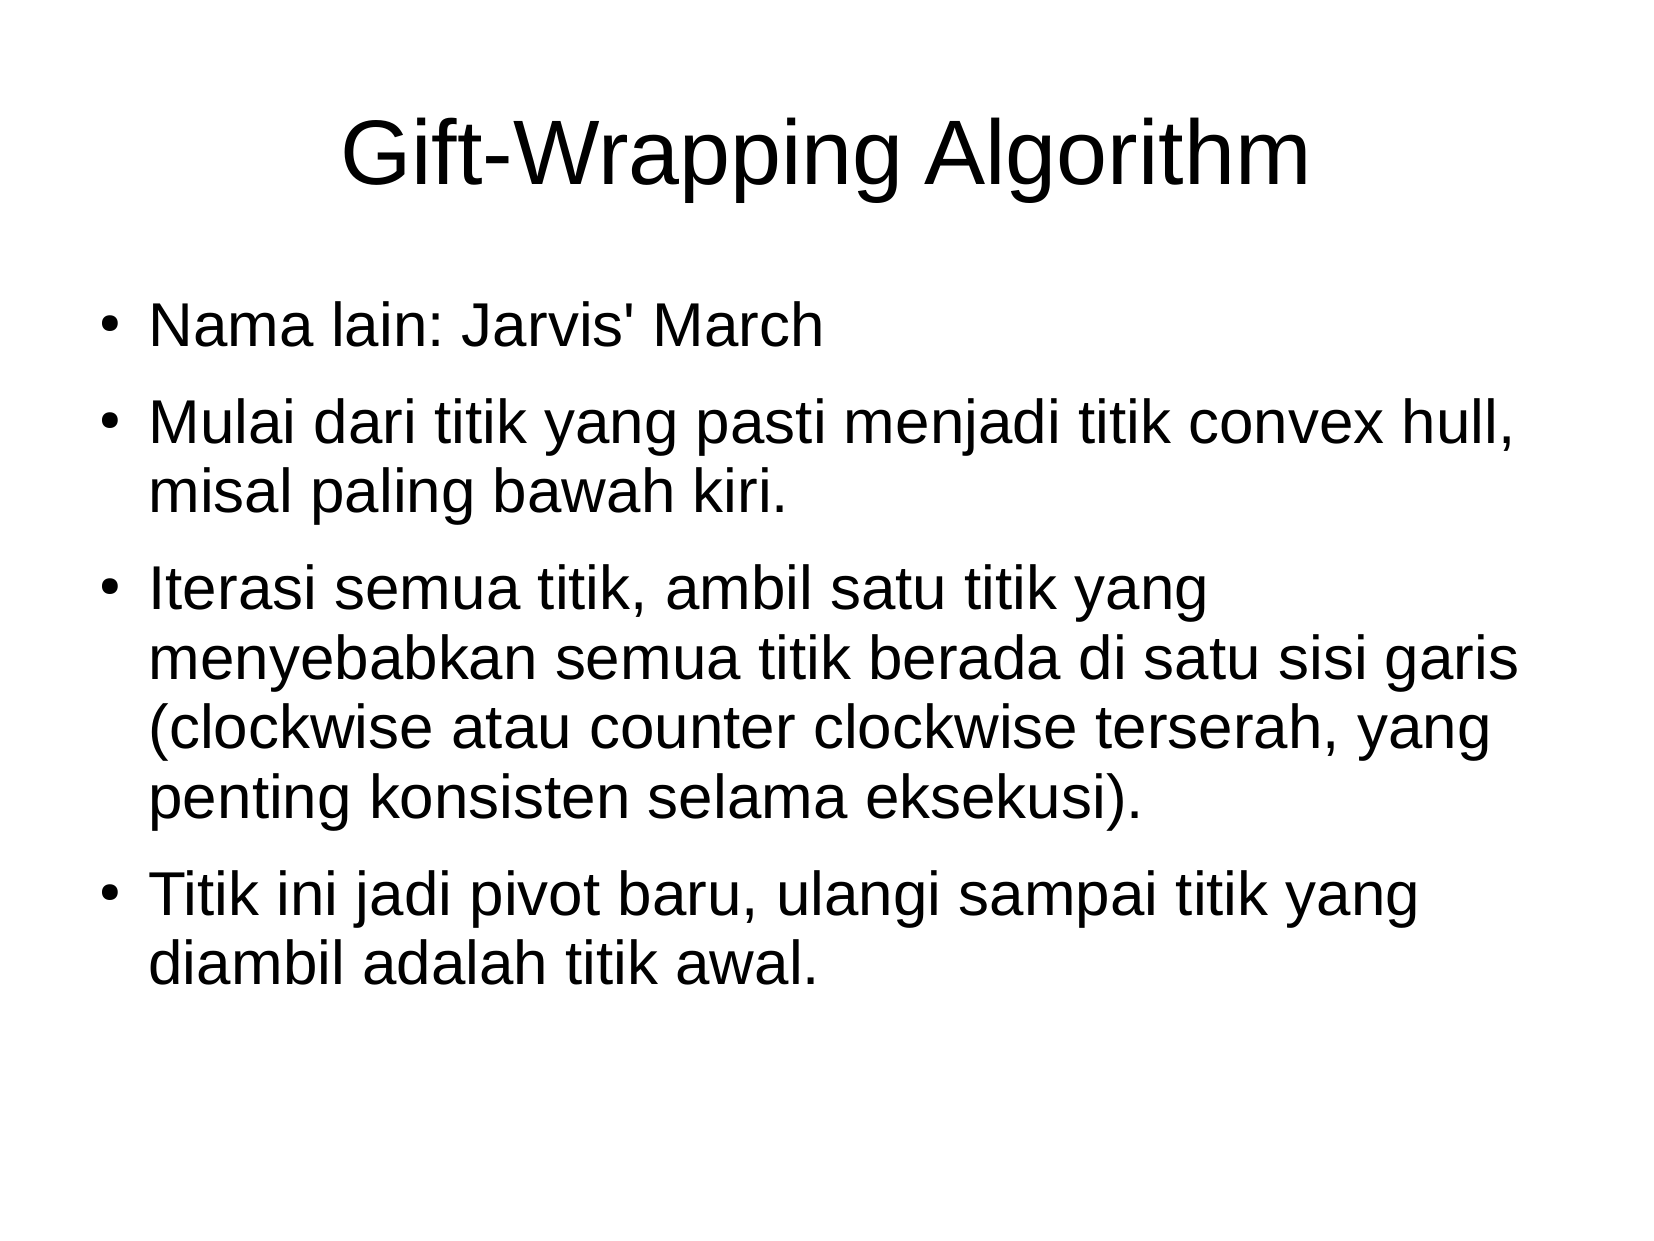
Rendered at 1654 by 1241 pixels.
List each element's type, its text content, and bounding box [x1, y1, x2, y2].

title Gift-Wrapping Algorithm [82, 49, 1571, 257]
list Nama lain: Jarvis' March Mulai dari titik yang pasti menjadi titik convex hull, misal paling bawah kiri. Iterasi semua titik, ambil satu titik yang menyebabkan semua titik berada di satu sisi garis (clockwise atau counter clockwise terserah, yang penting konsisten selama eksekusi). Titik ini jadi pivot baru, ulangi sampai titik yang diambil adalah titik awal. [82, 290, 1571, 1010]
